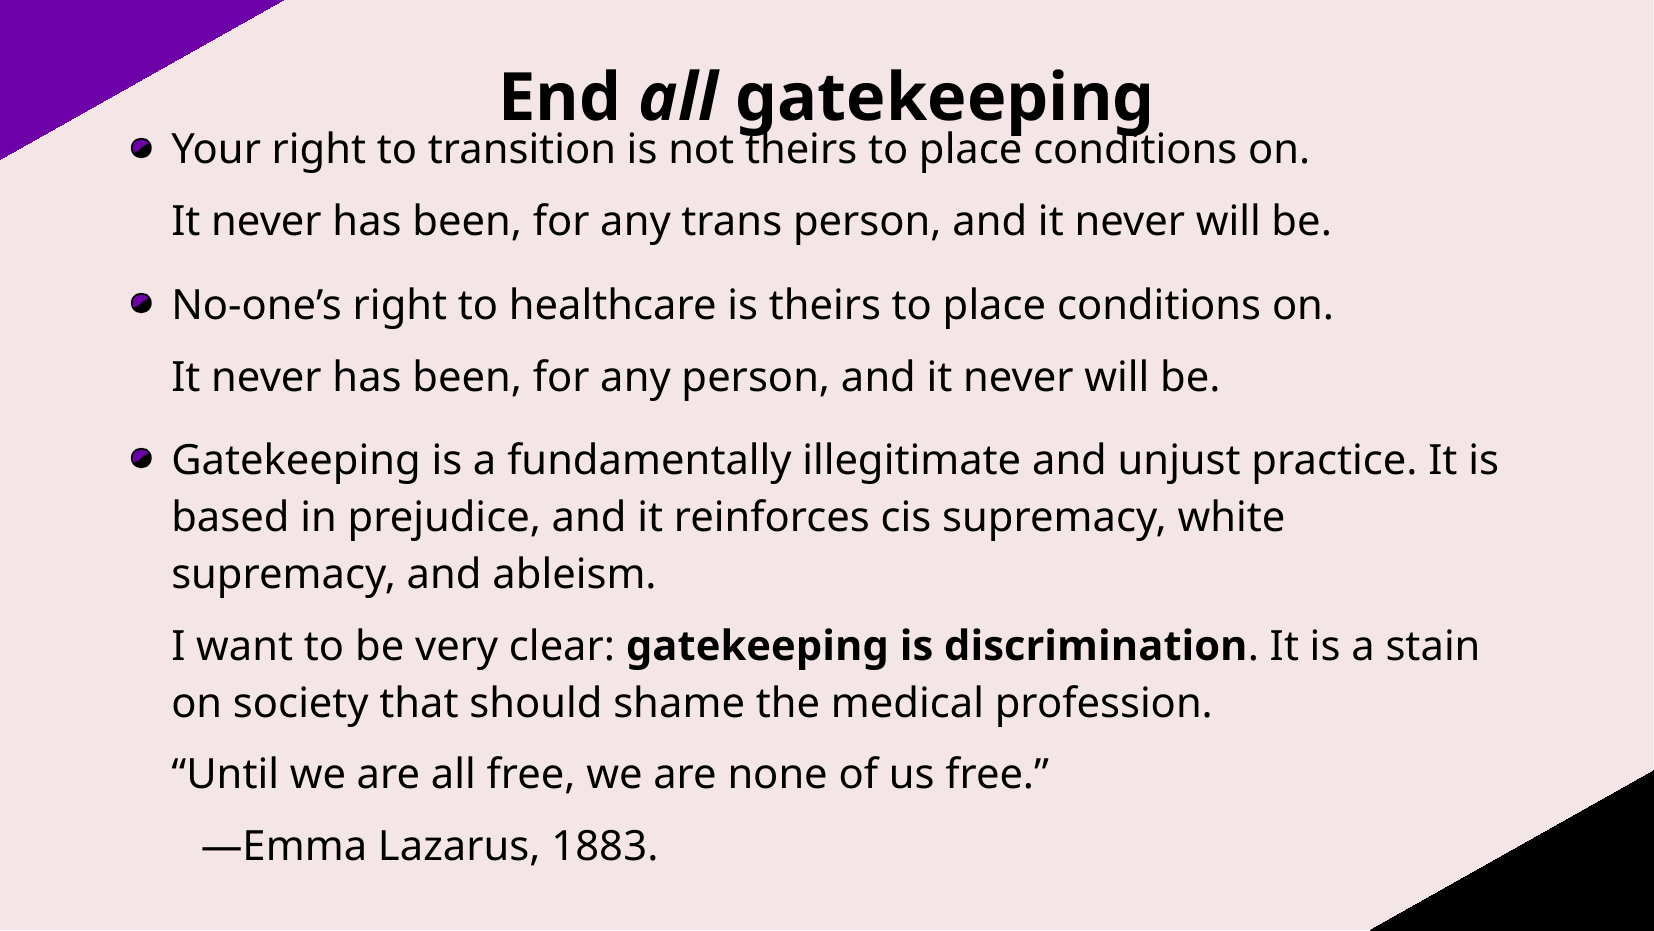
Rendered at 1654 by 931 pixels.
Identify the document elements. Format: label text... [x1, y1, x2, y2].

text_box [1370, 770, 1654, 931]
subtitle Your right to transition is not theirs to place conditions on. It never has been, for any trans person, and it never will be. No-one’s right to healthcare is theirs to place conditions on. It never has been, for any person, and it never will be. Gatekeeping is a fundamentally illegitimate and unjust practice. It is based in prejudice, and it reinforces cis supremacy, white supremacy, and ableism. I want to be very clear: gatekeeping is discrimination. It is a stain on society that should shame the medical profession. “Until we are all free, we are none of us free.” —Emma Lazarus, 1883. [129, 153, 1512, 839]
title End all gatekeeping [82, 35, 1571, 154]
text_box [0, 0, 284, 160]
picture [129, 136, 153, 153]
